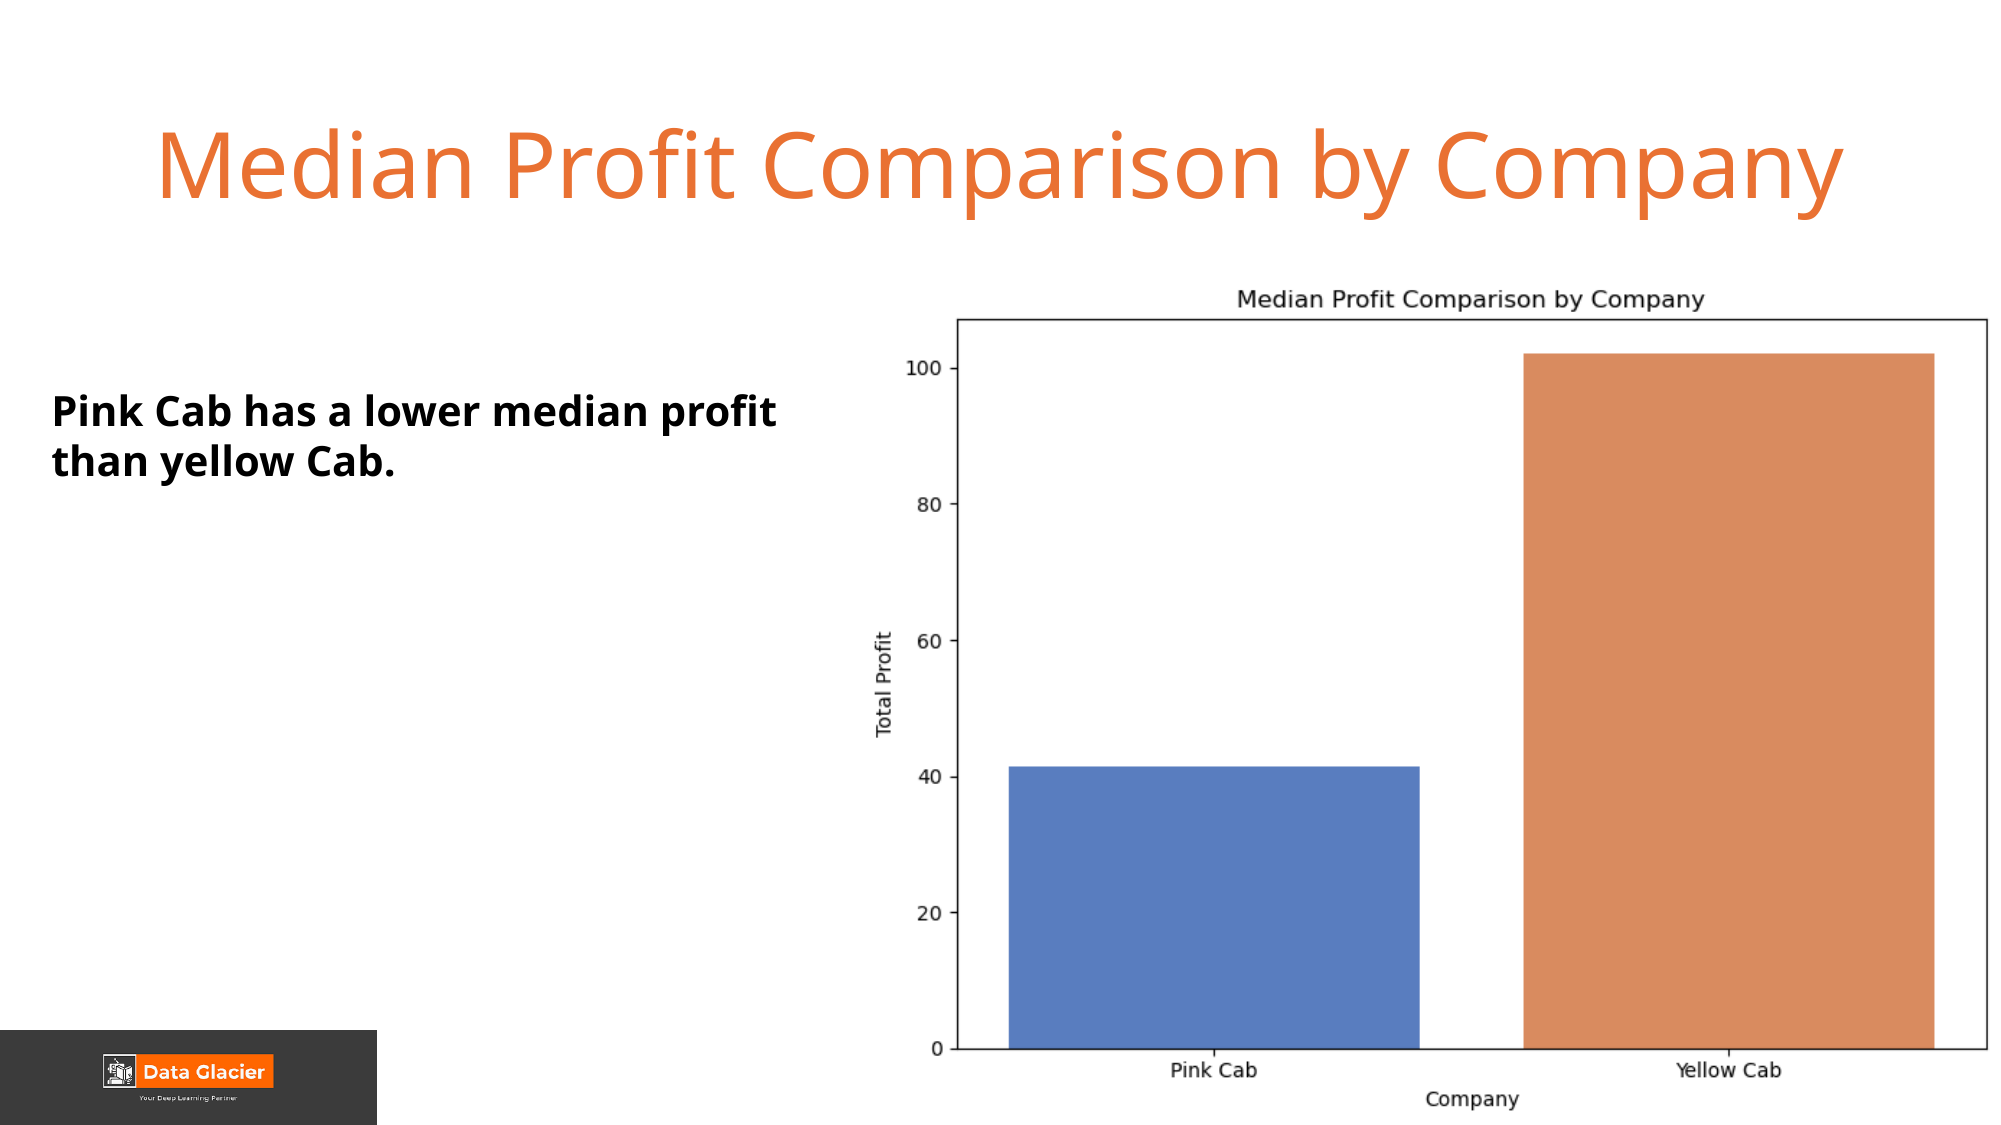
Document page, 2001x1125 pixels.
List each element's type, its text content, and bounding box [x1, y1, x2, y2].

picture [862, 276, 2000, 1125]
text_box Pink Cab has a lower median profit than yellow Cab. [36, 376, 820, 544]
picture [0, 1030, 377, 1125]
title Median Profit Comparison by Company [137, 59, 1863, 278]
